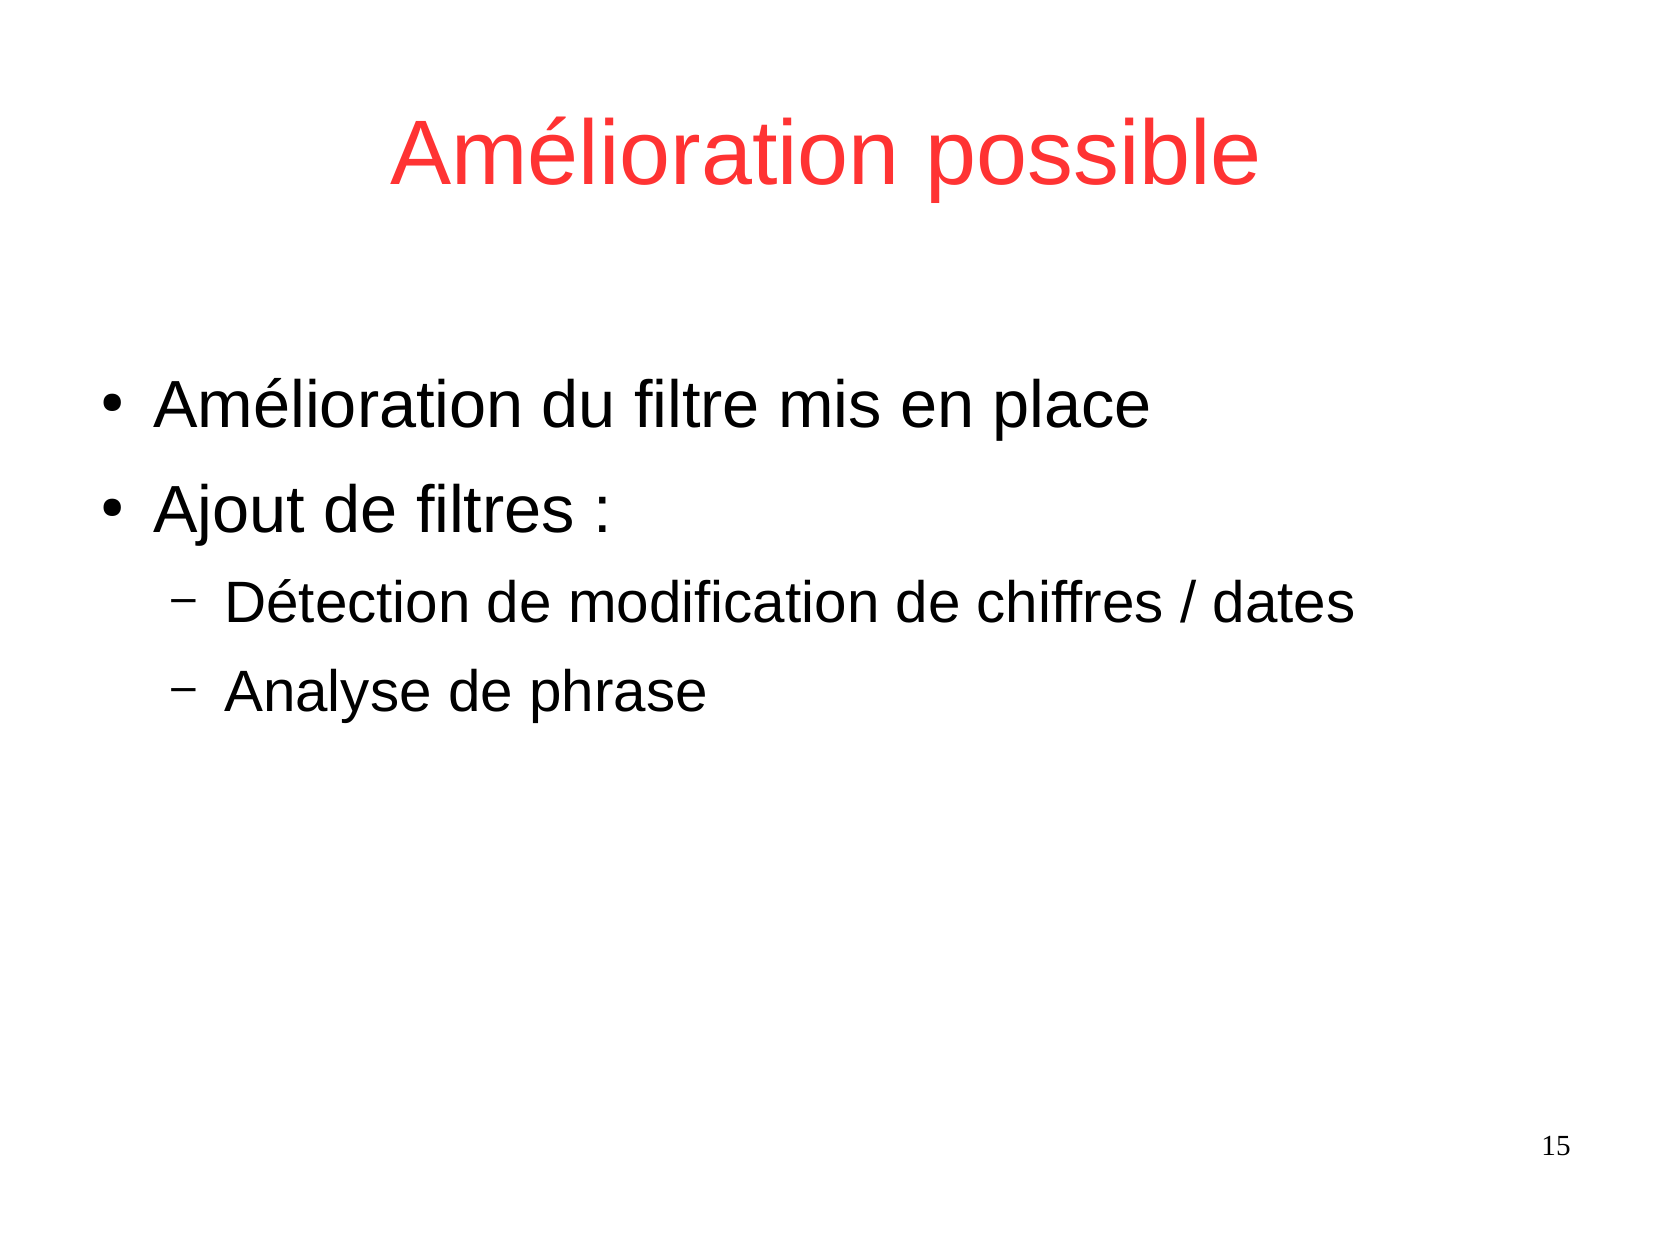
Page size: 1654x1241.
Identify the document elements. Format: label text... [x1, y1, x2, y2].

list Amélioration du filtre mis en place Ajout de filtres : Détection de modification de chiffres / dates Analyse de phrase [82, 290, 1571, 1010]
title Amélioration possible [82, 49, 1571, 257]
